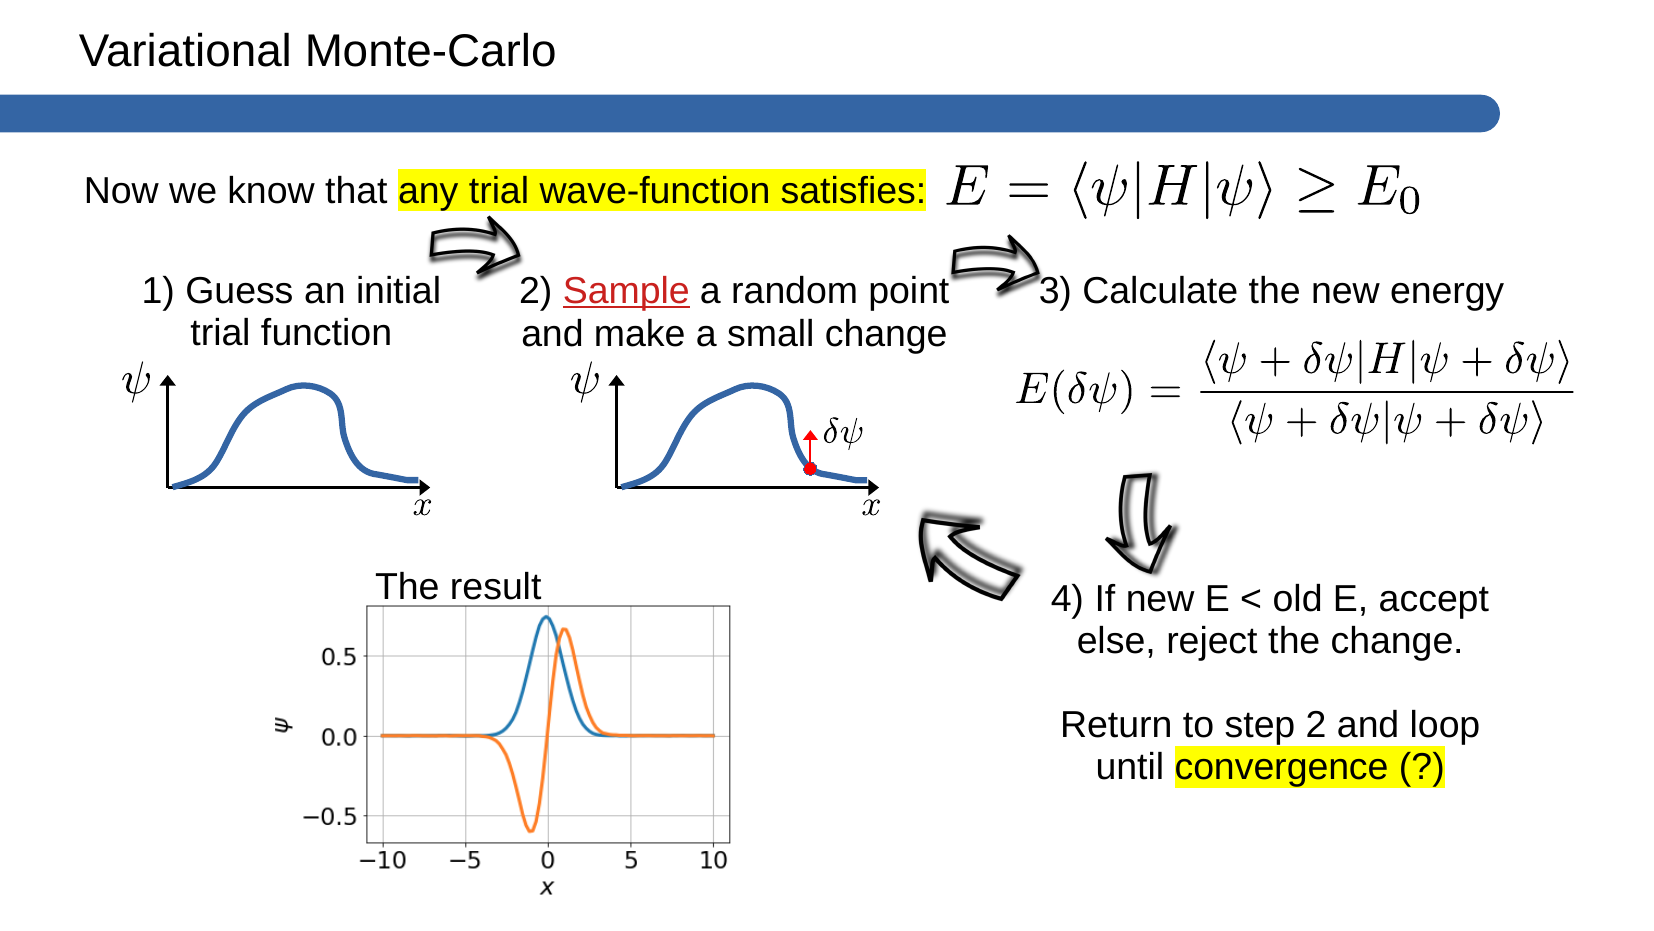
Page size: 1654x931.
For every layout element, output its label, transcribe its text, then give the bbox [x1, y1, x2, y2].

text_box Now we know that any trial wave-function satisfies: [69, 161, 942, 219]
picture [822, 417, 863, 451]
picture [425, 200, 526, 301]
text_box The result [360, 558, 557, 615]
picture [412, 499, 432, 516]
picture [943, 161, 1420, 316]
picture [261, 599, 751, 901]
picture [861, 499, 881, 516]
text_box 1) Guess an initial trial function [126, 261, 465, 361]
picture [120, 361, 151, 403]
picture [879, 466, 1053, 640]
picture [1087, 468, 1201, 580]
picture [1012, 338, 1576, 447]
title Variational Monte-Carlo [78, 25, 1568, 77]
text_box 3) Calculate the new energy [1024, 262, 1538, 320]
text_box [803, 462, 817, 476]
text_box 2) Sample a random point and make a small change [504, 262, 976, 362]
text_box 4) If new E < old E, accept else, reject the change. Return to step 2 and loop until convergence (?) [1036, 570, 1562, 796]
picture [569, 361, 599, 403]
